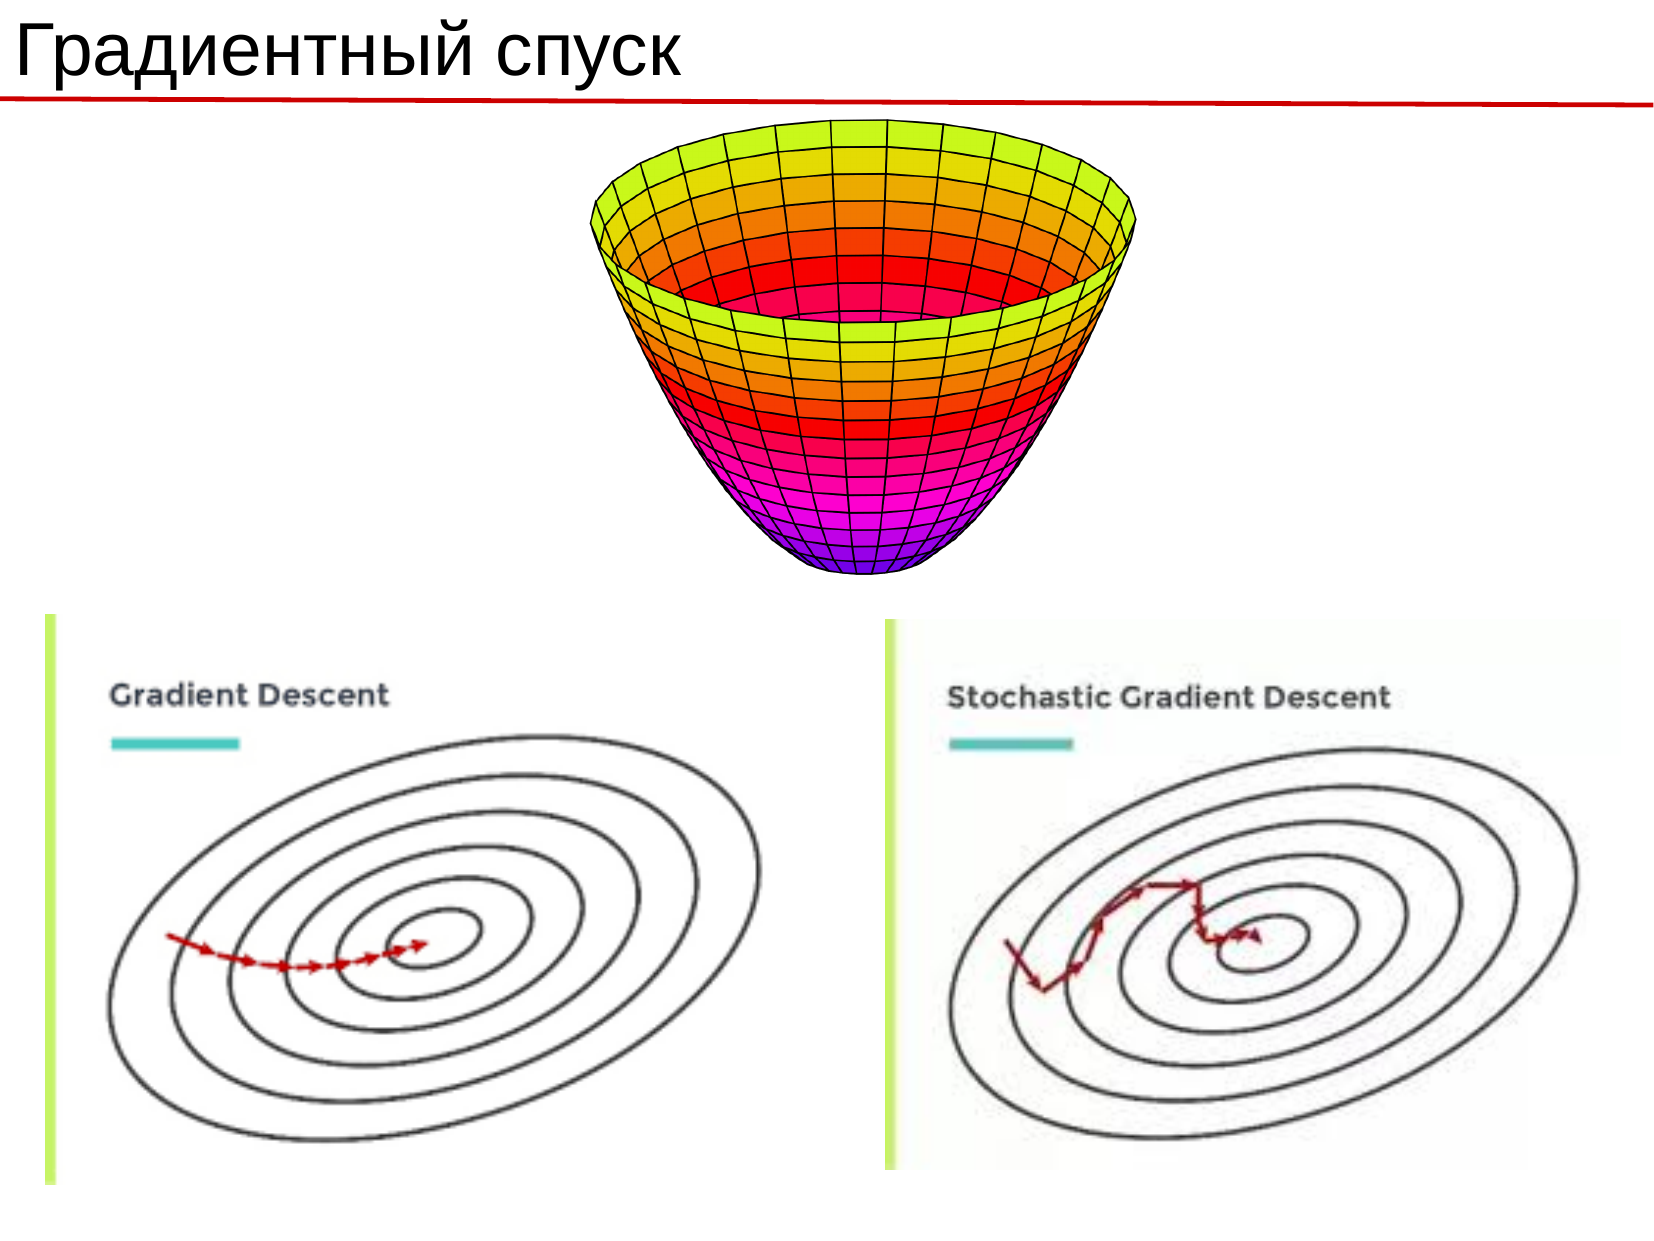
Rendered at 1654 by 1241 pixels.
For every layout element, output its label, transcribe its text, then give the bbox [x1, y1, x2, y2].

picture [45, 614, 807, 1186]
text_box Градиентный спуск [0, 0, 1306, 99]
picture [885, 619, 1621, 1171]
picture [585, 108, 1141, 586]
